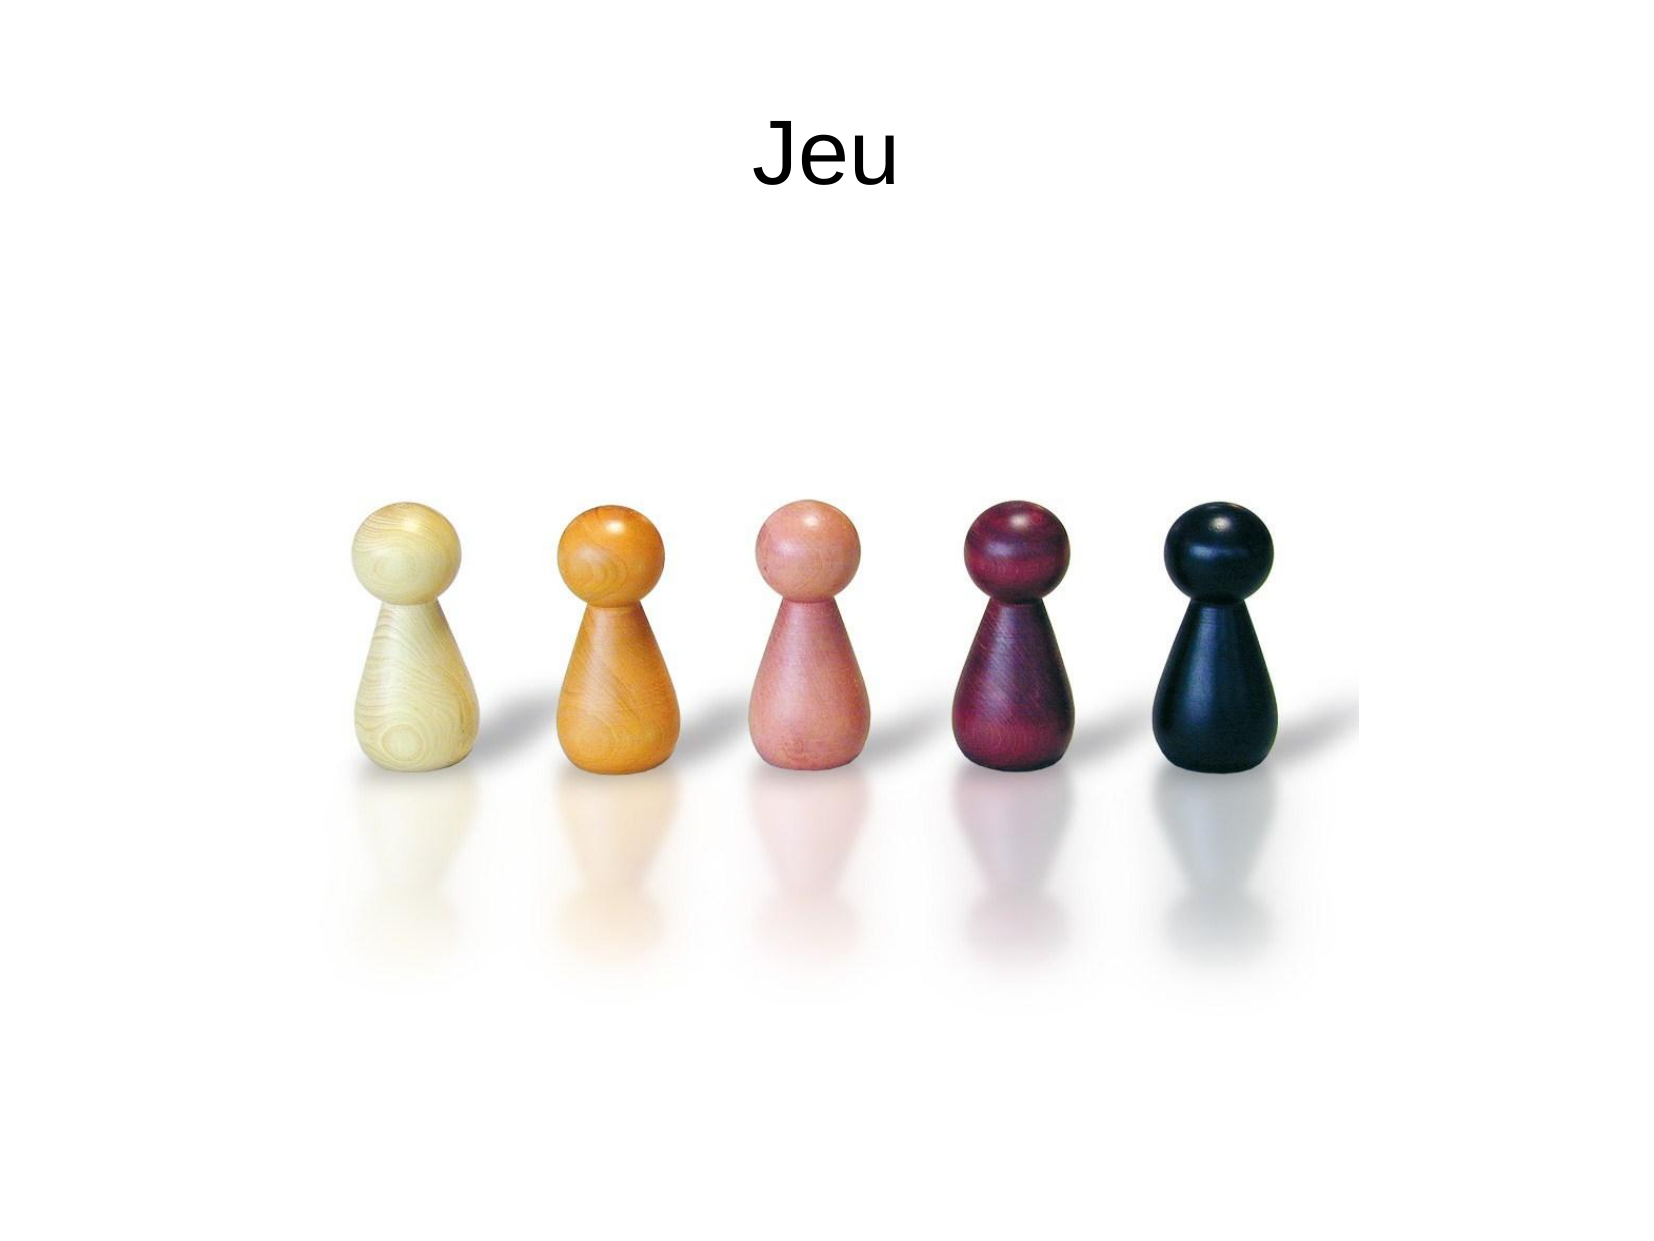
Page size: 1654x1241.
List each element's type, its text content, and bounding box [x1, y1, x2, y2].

title Jeu [82, 49, 1571, 257]
picture [307, 313, 1359, 1016]
